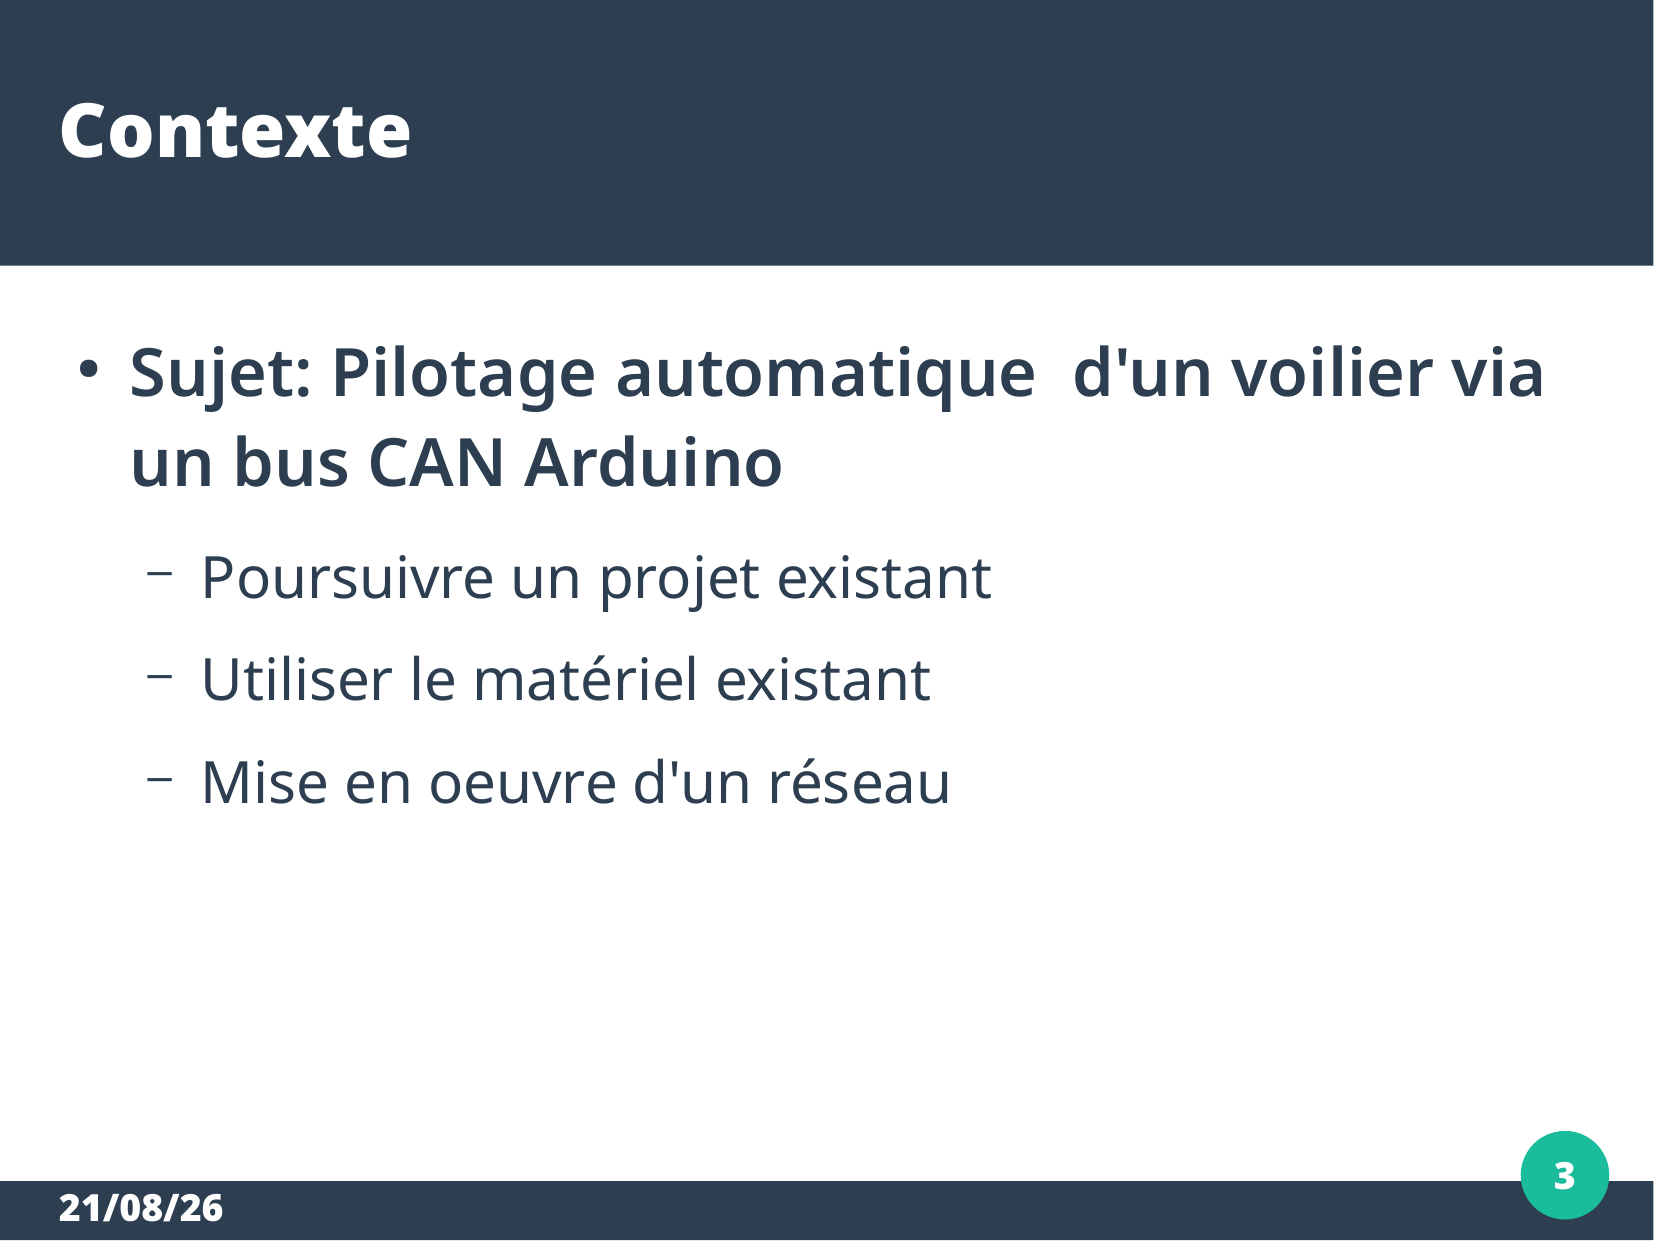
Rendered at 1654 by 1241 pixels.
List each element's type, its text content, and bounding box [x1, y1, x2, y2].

list Sujet: Pilotage automatique d'un voilier via un bus CAN Arduino Poursuivre un projet existant Utiliser le matériel existant Mise en oeuvre d'un réseau [59, 324, 1595, 1152]
title Contexte [59, 49, 1595, 207]
